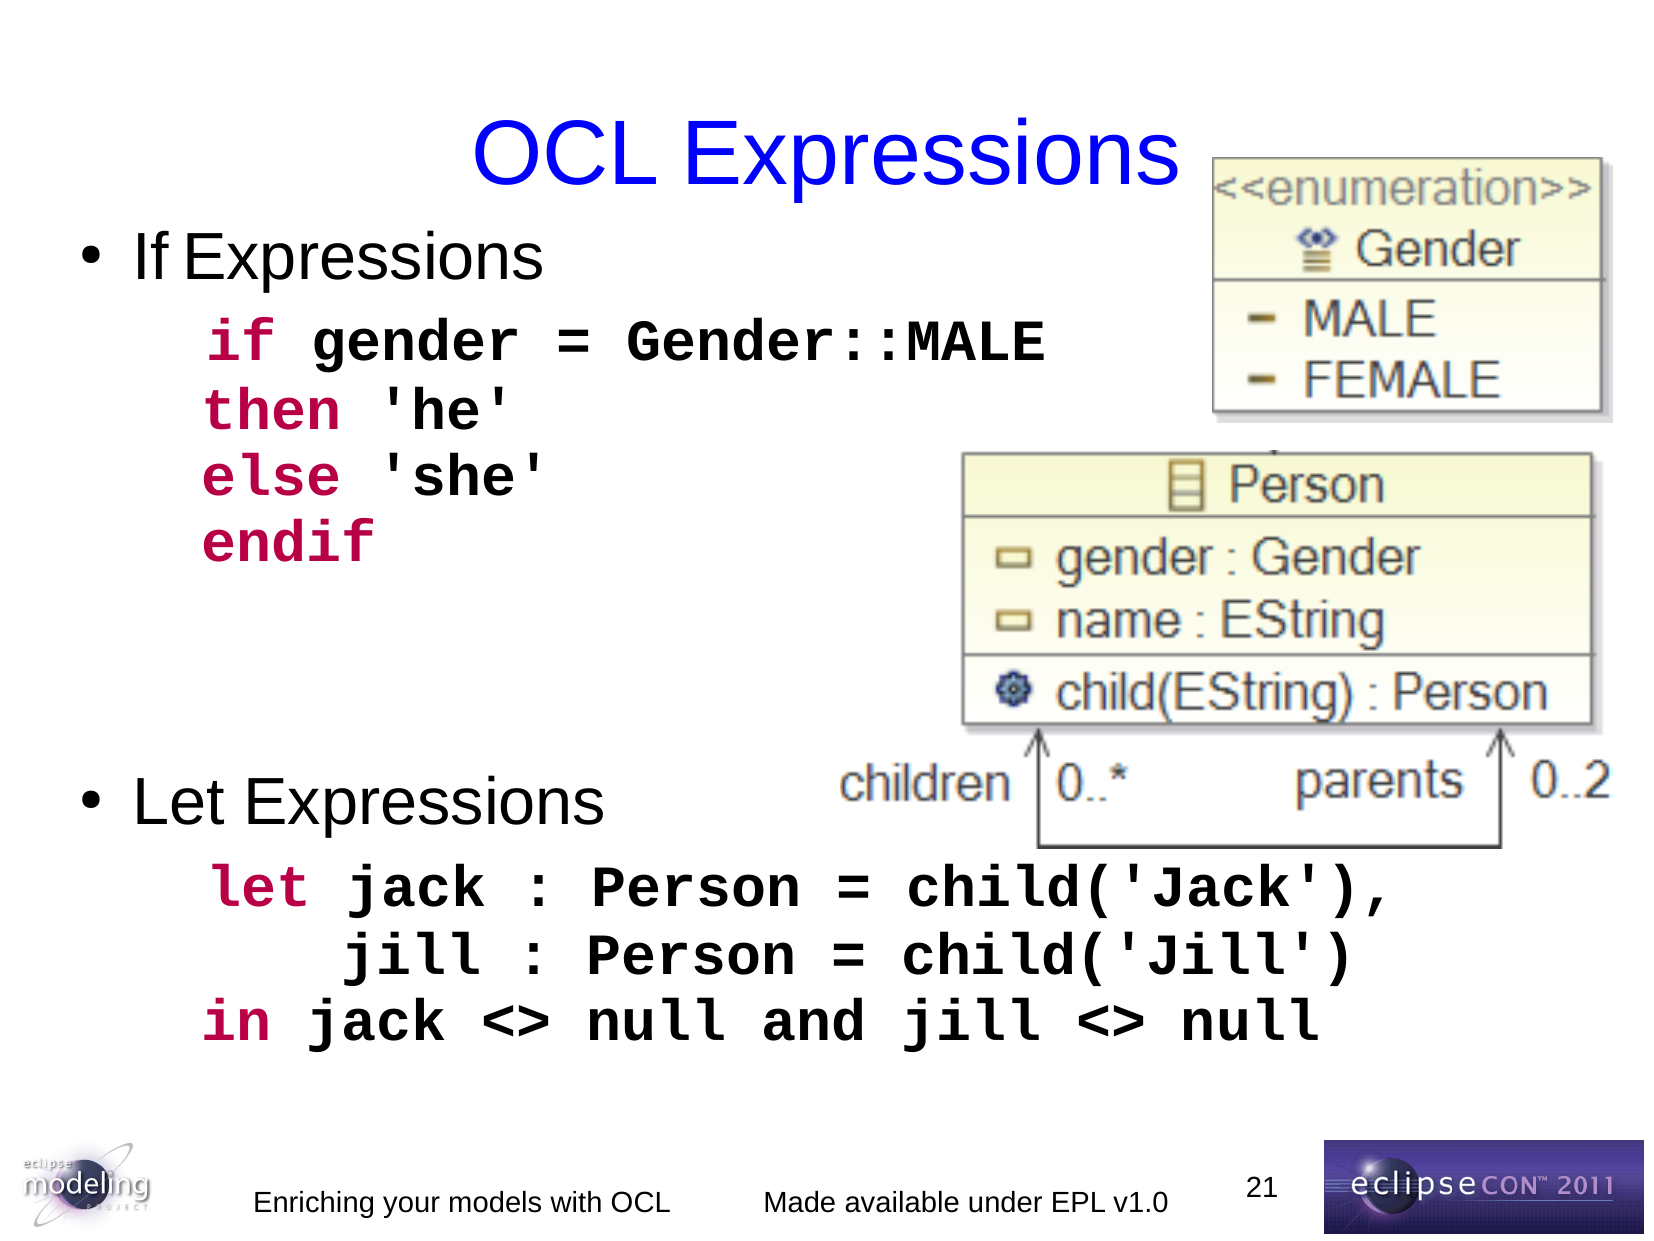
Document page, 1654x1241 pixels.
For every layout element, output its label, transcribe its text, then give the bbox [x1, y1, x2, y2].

picture [840, 450, 1613, 849]
picture [9, 1136, 156, 1235]
list If Expressions if gender = Gender::MALE then 'he' else 'she' endif Let Expressions let jack : Person = child('Jack'), jill : Person = child('Jill') in jack <> null and jill <> null [61, 218, 1571, 1061]
picture [1324, 1140, 1644, 1234]
picture [1212, 157, 1613, 423]
title OCL Expressions [82, 49, 1571, 218]
